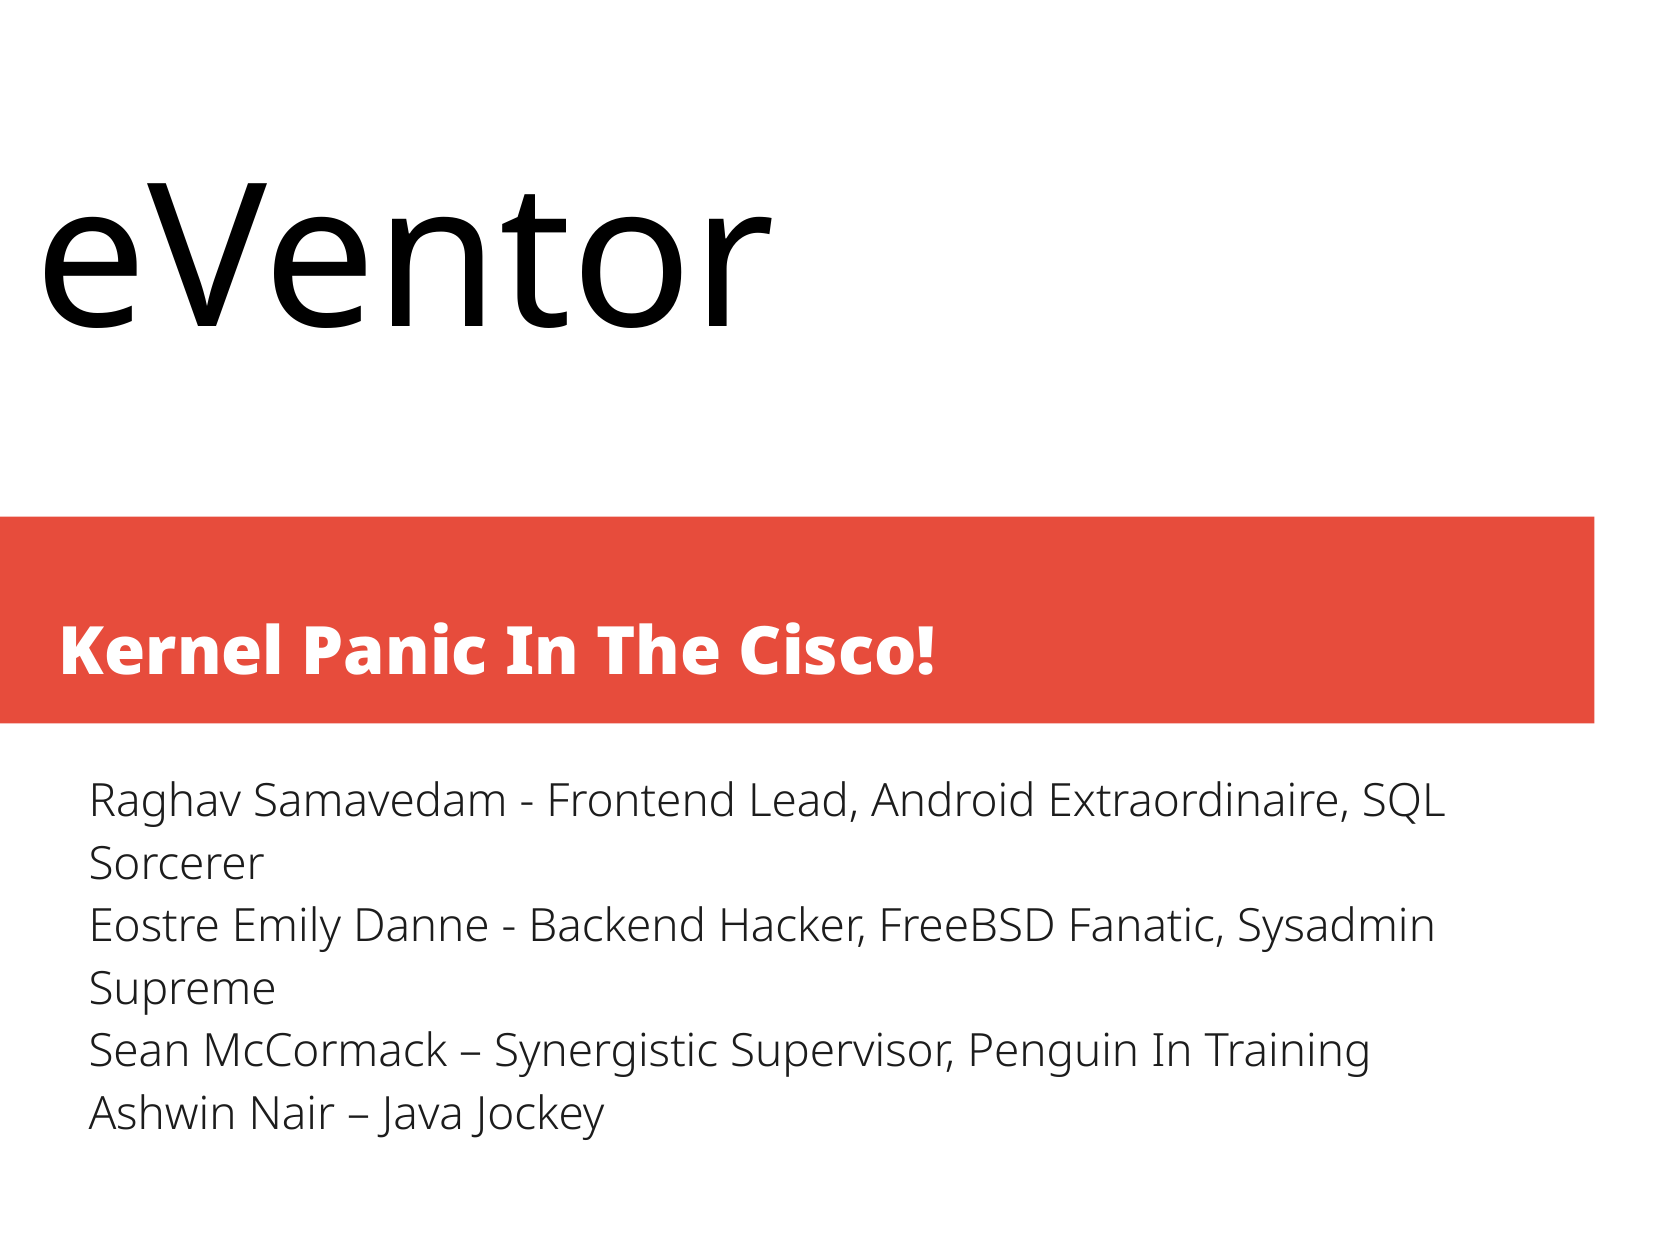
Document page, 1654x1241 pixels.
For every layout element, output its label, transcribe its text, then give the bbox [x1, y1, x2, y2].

subtitle Raghav Samavedam - Frontend Lead, Android Extraordinaire, SQL Sorcerer Eostre Emily Danne - Backend Hacker, FreeBSD Fanatic, Sysadmin Supreme Sean McCormack – Synergistic Supervisor, Penguin In Training Ashwin Nair – Java Jockey [88, 767, 1595, 1182]
title Kernel Panic In The Cisco! [59, 546, 1595, 694]
text_box eVentor [19, 105, 1595, 541]
